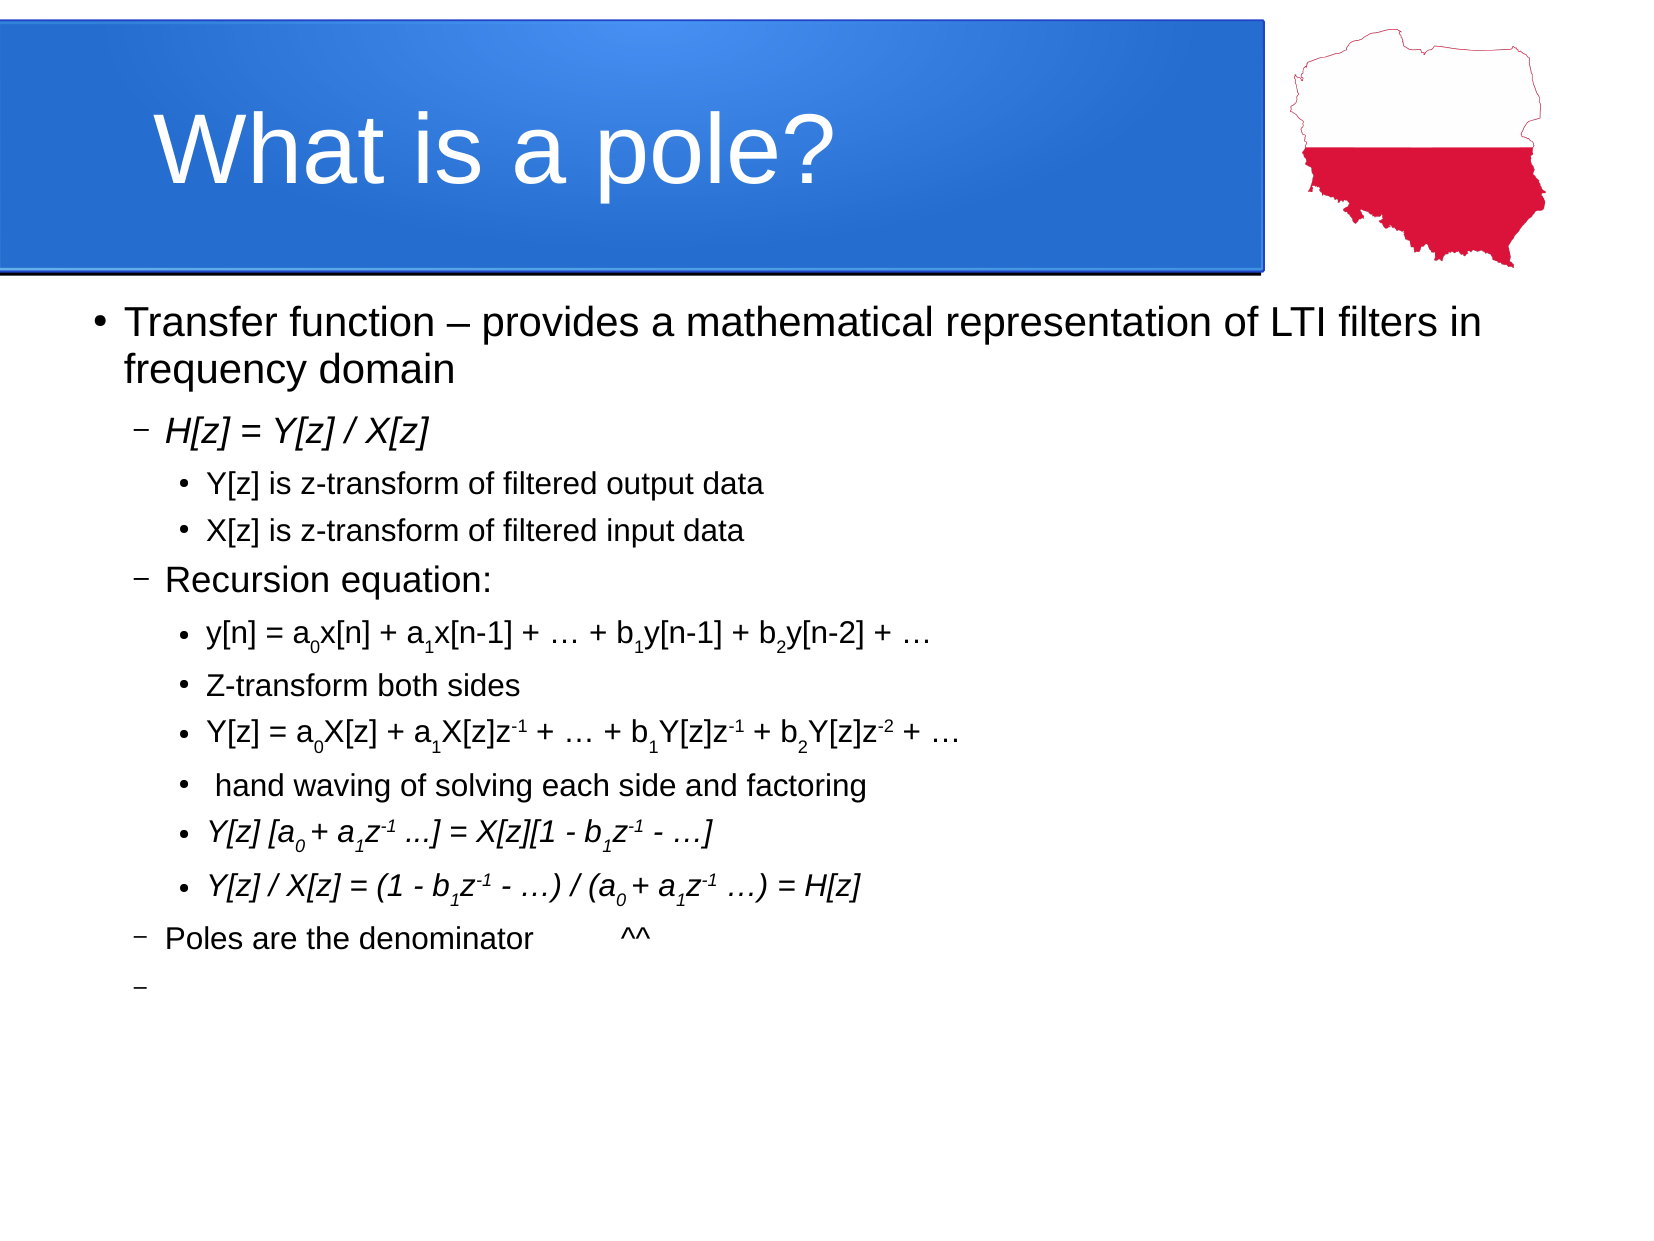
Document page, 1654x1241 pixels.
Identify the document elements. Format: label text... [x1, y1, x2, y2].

title What is a pole? [82, 47, 1235, 252]
list Transfer function – provides a mathematical representation of LTI filters in frequency domain H[z] = Y[z] / X[z] Y[z] is z-transform of filtered output data X[z] is z-transform of filtered input data Recursion equation: y[n] = a0x[n] + a1x[n-1] + … + b1y[n-1] + b2y[n-2] + … Z-transform both sides Y[z] = a0X[z] + a1X[z]z-1 + … + b1Y[z]z-1 + b2Y[z]z-2 + … hand waving of solving each side and factoring Y[z] [a0 + a1z-1 ...] = X[z][1 - b1z-1 - …] Y[z] / X[z] = (1 - b1z-1 - …) / (a0 + a1z-1 …) = H[z] Poles are the denominator ^^ [82, 299, 1571, 1019]
picture [1290, 29, 1546, 268]
